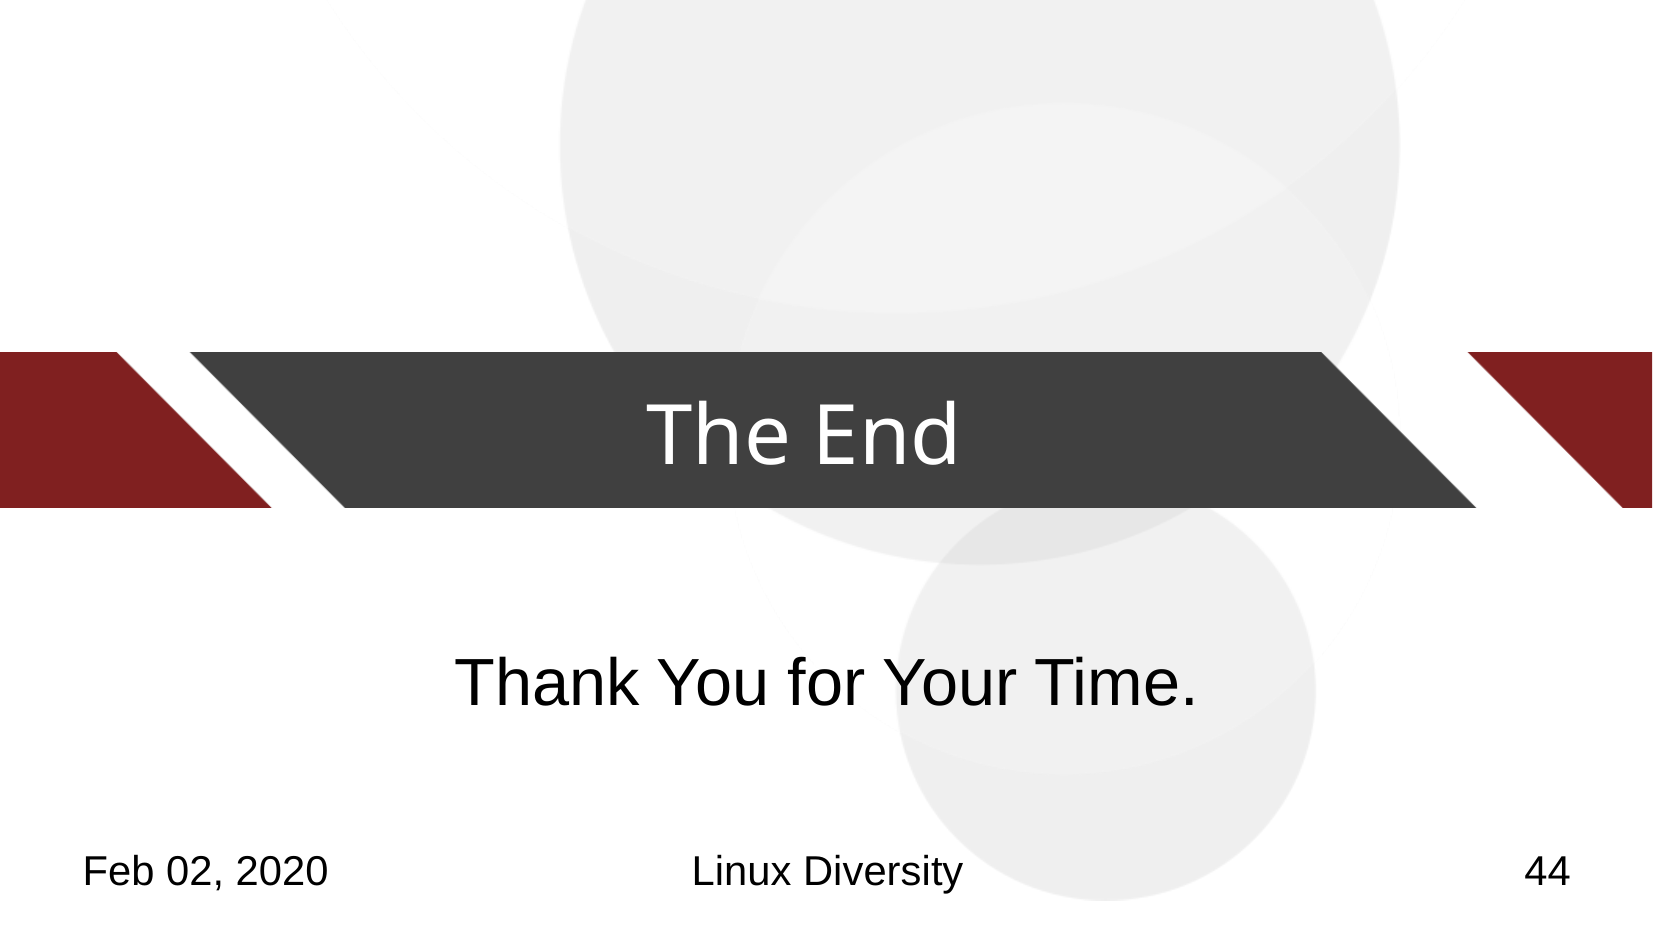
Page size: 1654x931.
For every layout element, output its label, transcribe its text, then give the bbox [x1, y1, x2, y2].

list Thank You for Your Time. [82, 645, 1571, 848]
picture [0, 352, 1653, 508]
title The End [60, 354, 1549, 511]
